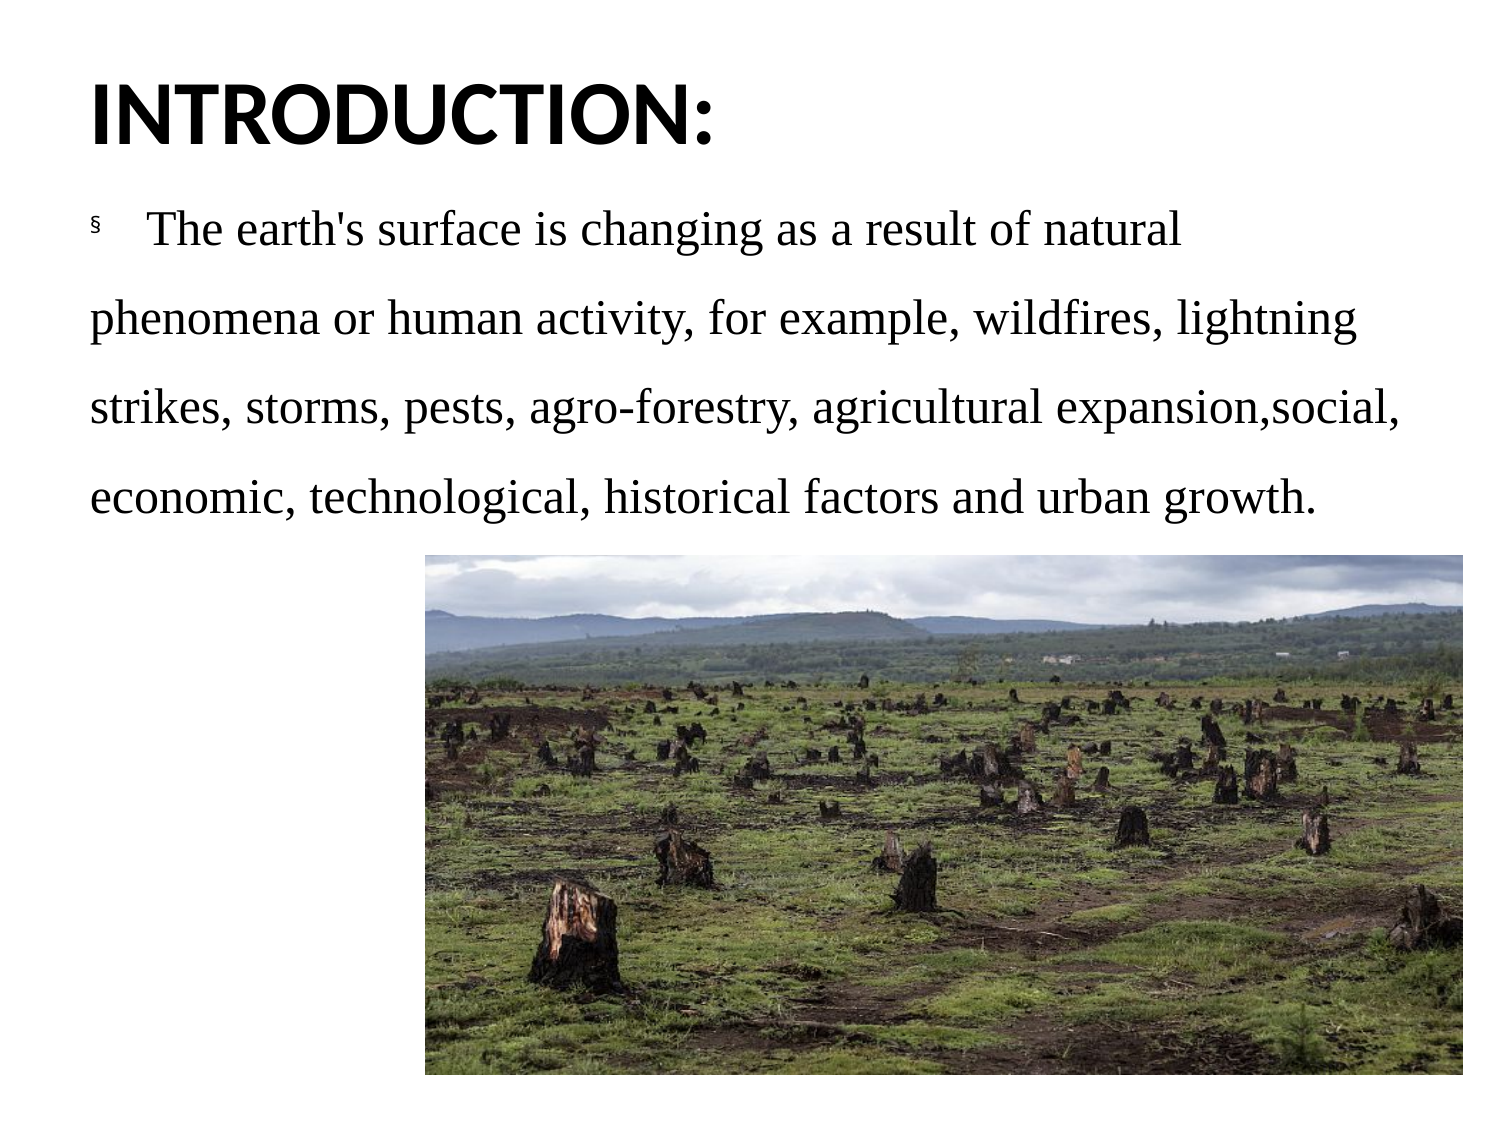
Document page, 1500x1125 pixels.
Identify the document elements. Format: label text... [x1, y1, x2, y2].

title INTRODUCTION: [75, 45, 1425, 175]
list The earth's surface is changing as a result of natural phenomena or human activity, for example, wildfires, lightning strikes, storms, pests, agro-forestry, agricultural expansion,social, economic, technological, historical factors and urban growth. [75, 187, 1463, 1088]
picture [425, 555, 1463, 1075]
